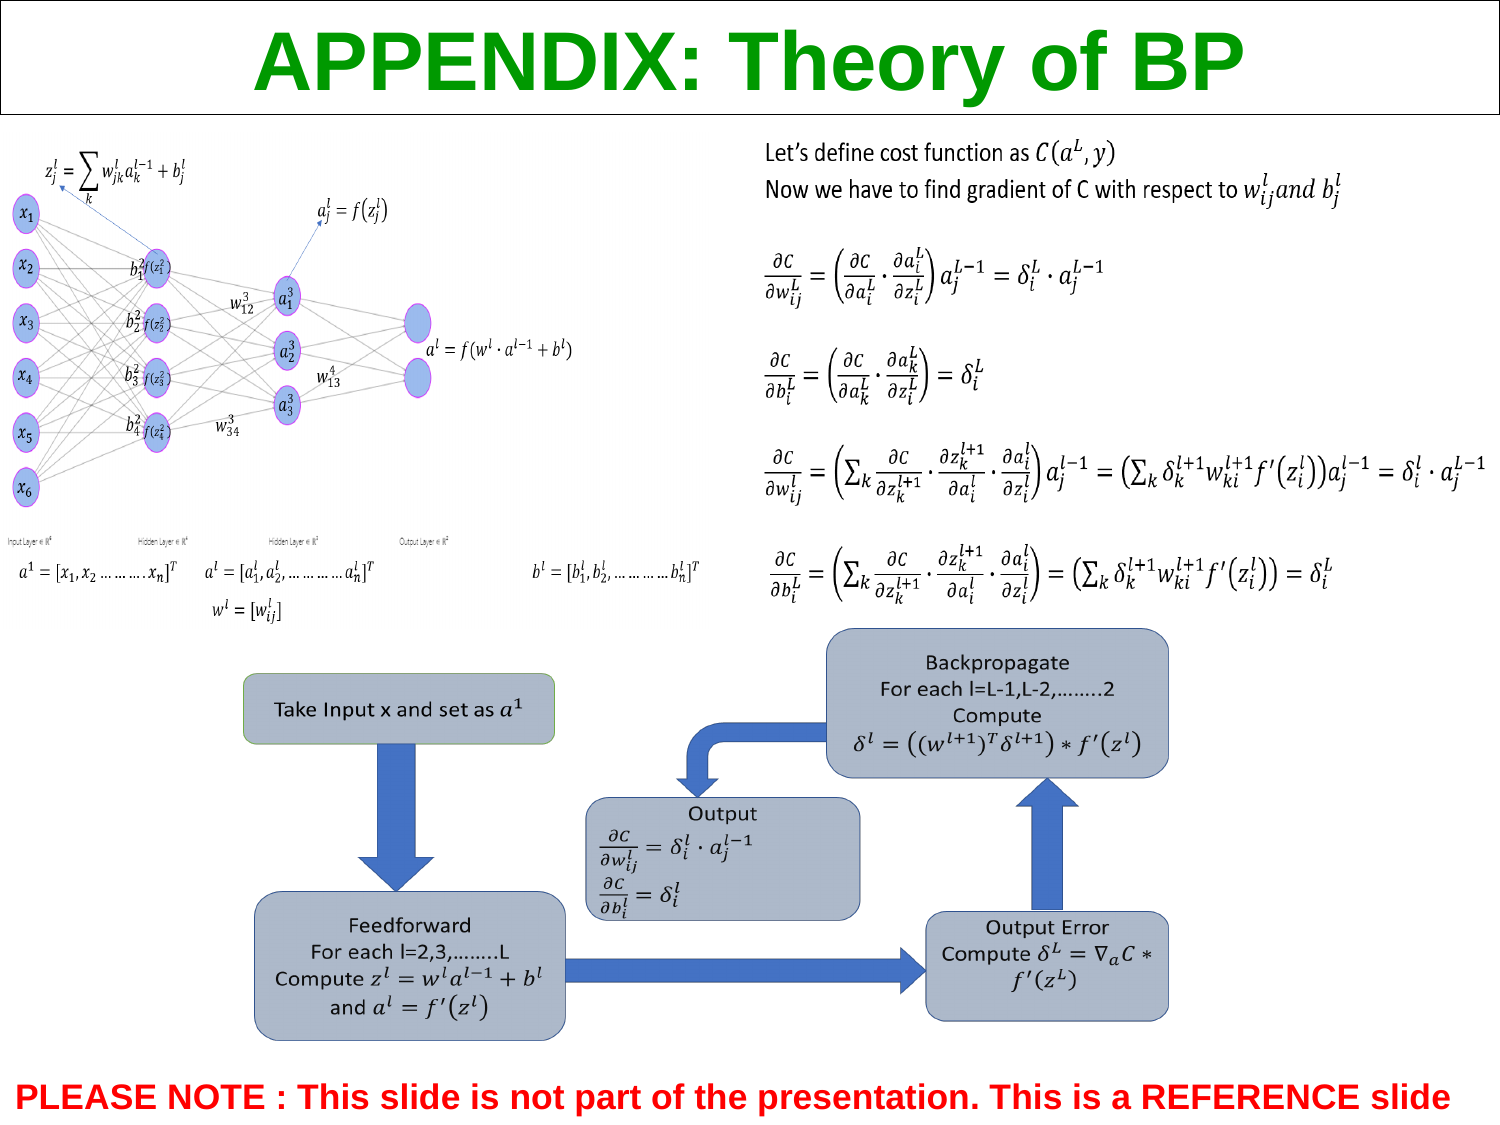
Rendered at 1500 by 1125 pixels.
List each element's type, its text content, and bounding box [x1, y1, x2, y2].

picture [759, 132, 1488, 610]
text_box PLEASE NOTE : This slide is not part of the presentation. This is a REFERENCE slide [0, 1059, 1500, 1125]
picture [0, 132, 1169, 1041]
title APPENDIX: Theory of BP [0, 0, 1500, 115]
